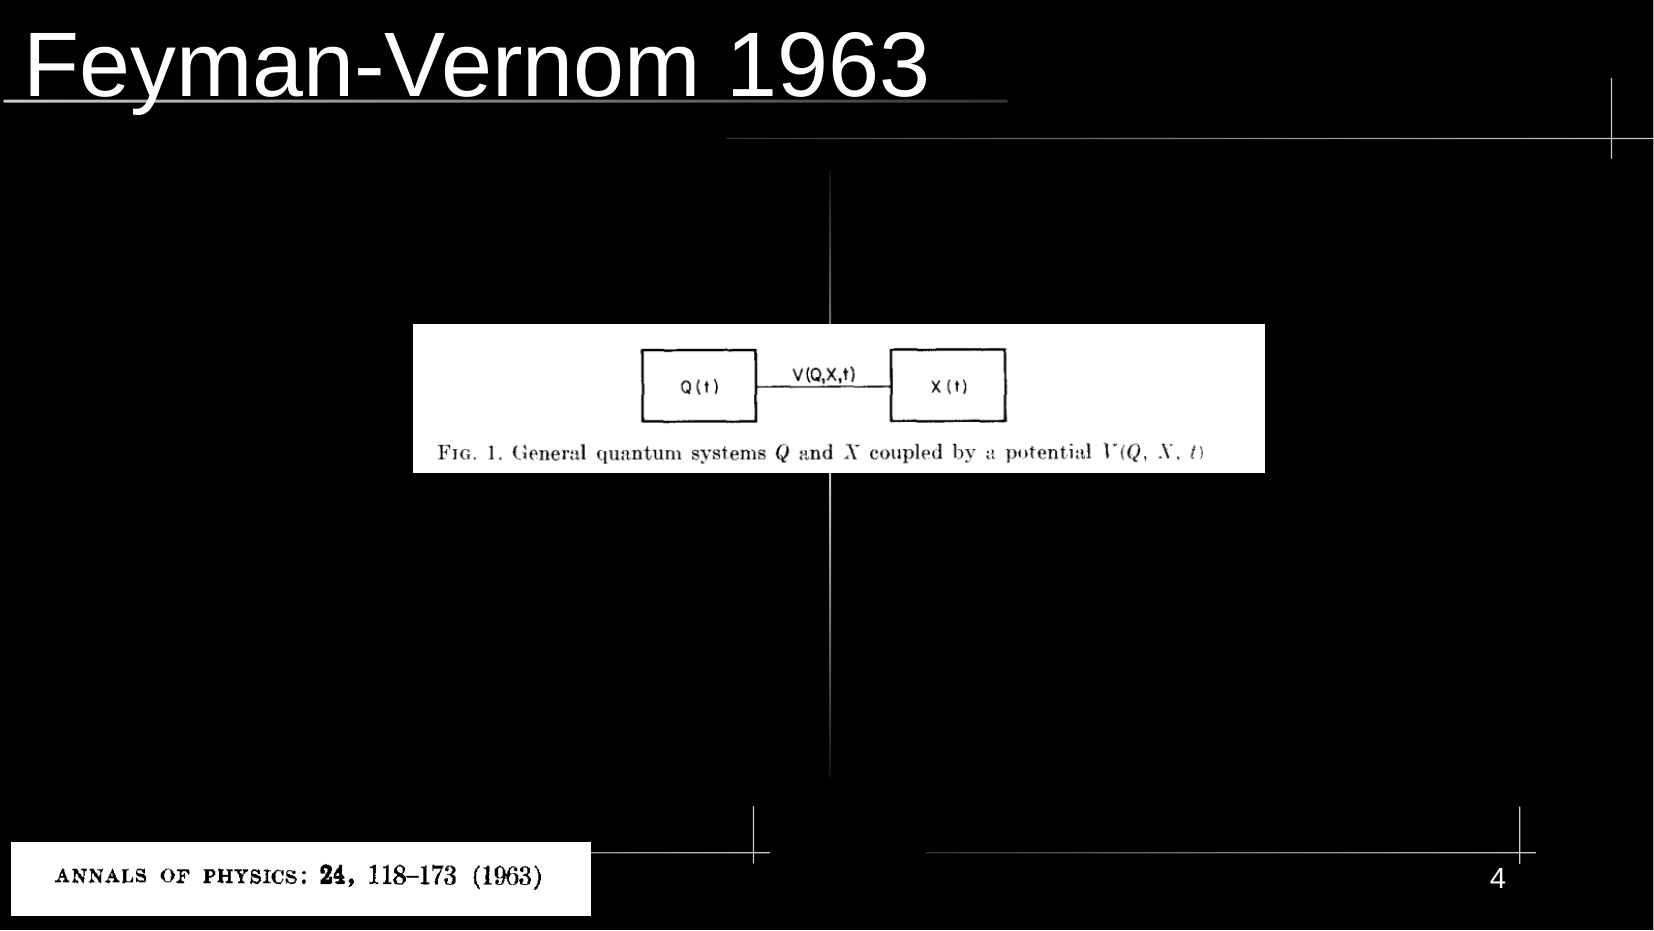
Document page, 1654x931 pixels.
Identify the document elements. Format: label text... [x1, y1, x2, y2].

picture [11, 842, 591, 916]
title Feyman-Vernom 1963 [23, 11, 1589, 119]
picture [413, 324, 1265, 473]
